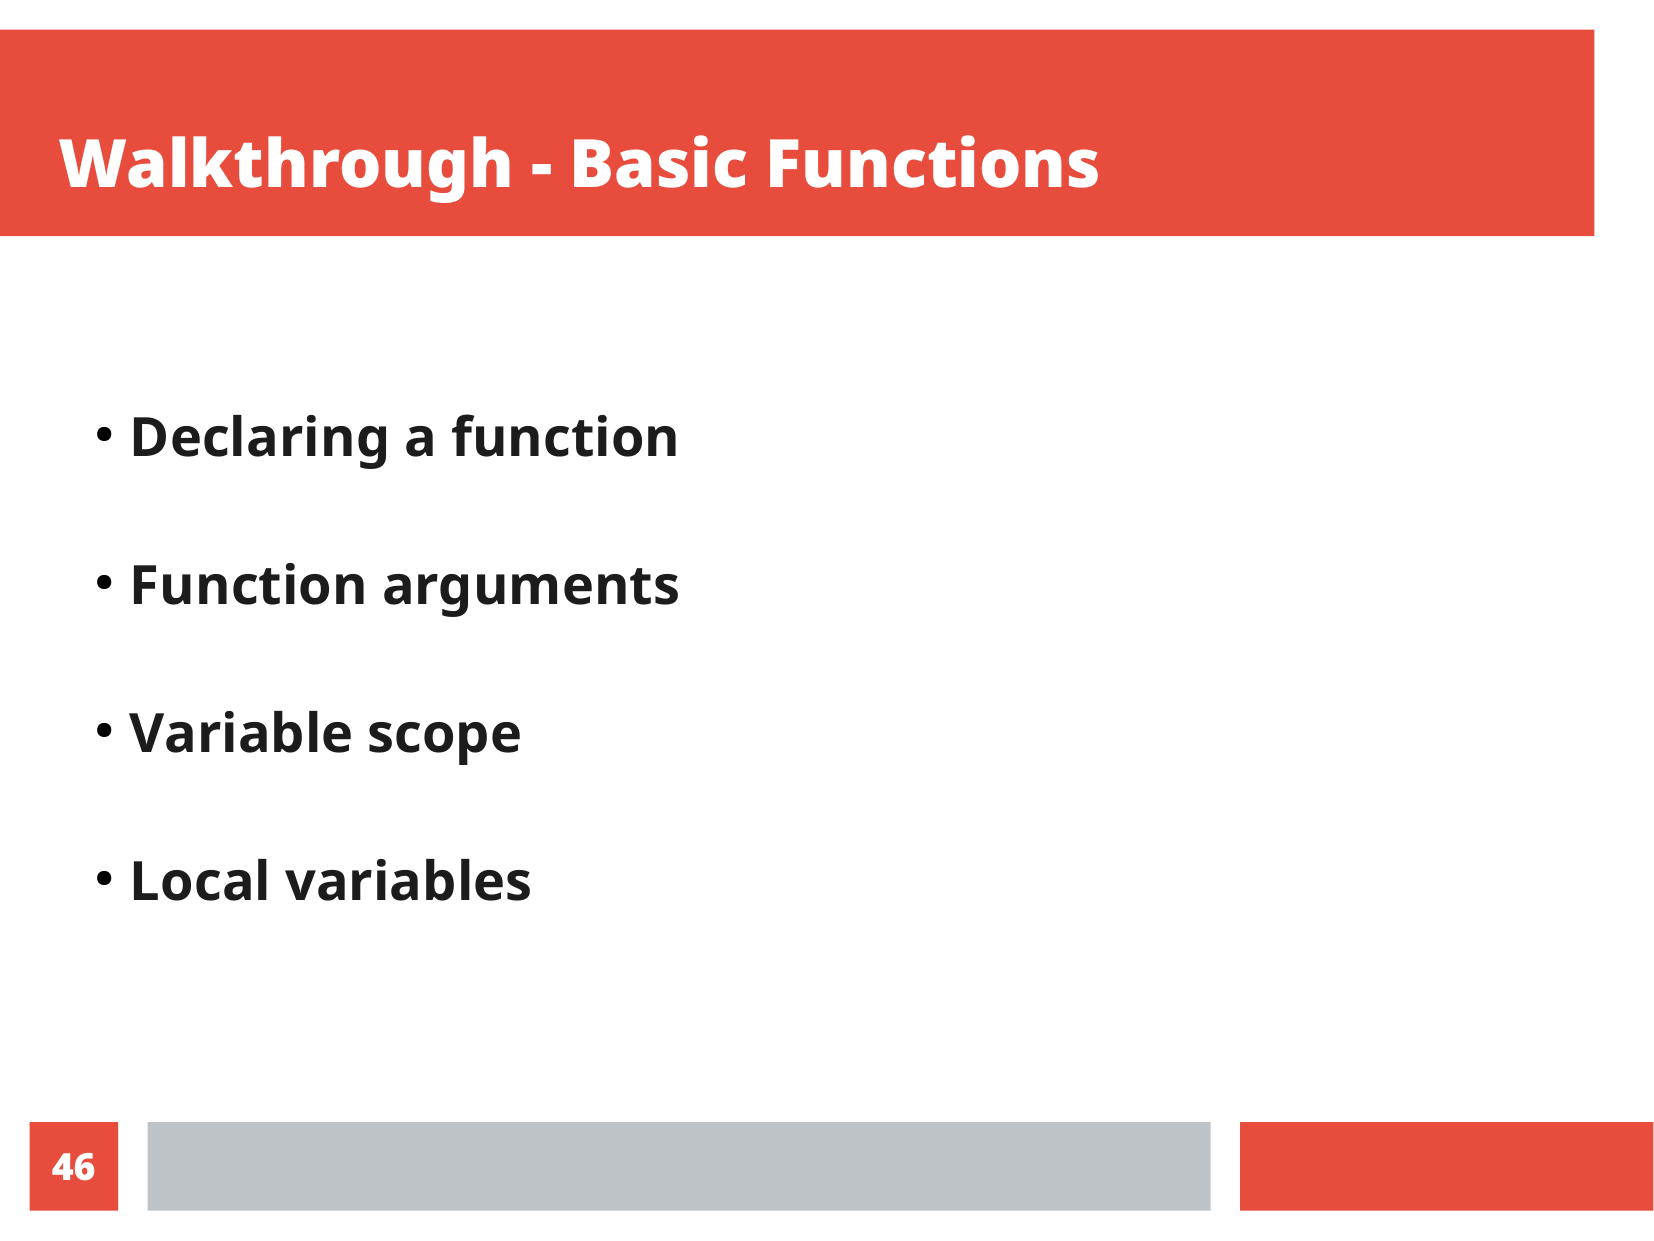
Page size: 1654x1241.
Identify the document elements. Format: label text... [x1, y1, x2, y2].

subtitle Declaring a function Function arguments Variable scope Local variables [59, 324, 1565, 1093]
title Walkthrough - Basic Functions [59, 59, 1595, 207]
